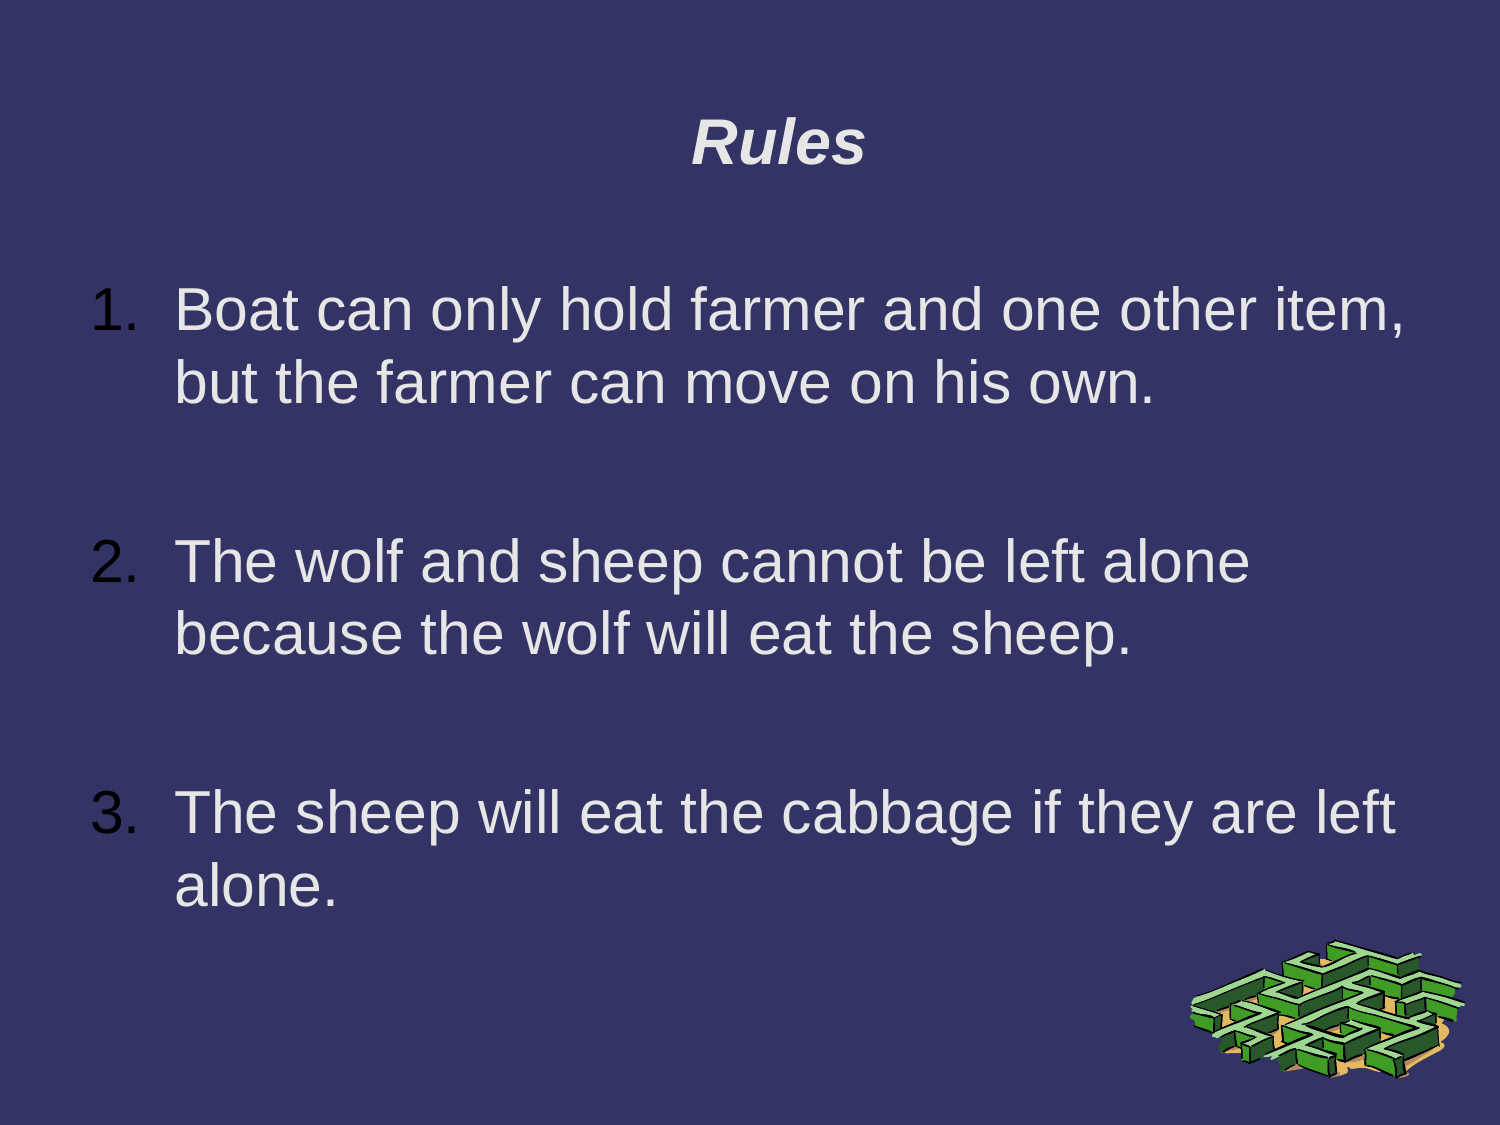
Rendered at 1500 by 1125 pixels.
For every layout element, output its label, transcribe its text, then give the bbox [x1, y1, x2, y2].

title Rules [75, 45, 1426, 233]
list Boat can only hold farmer and one other item, but the farmer can move on his own. The wolf and sheep cannot be left alone because the wolf will eat the sheep. The sheep will eat the cabbage if they are left alone. [75, 262, 1426, 1125]
